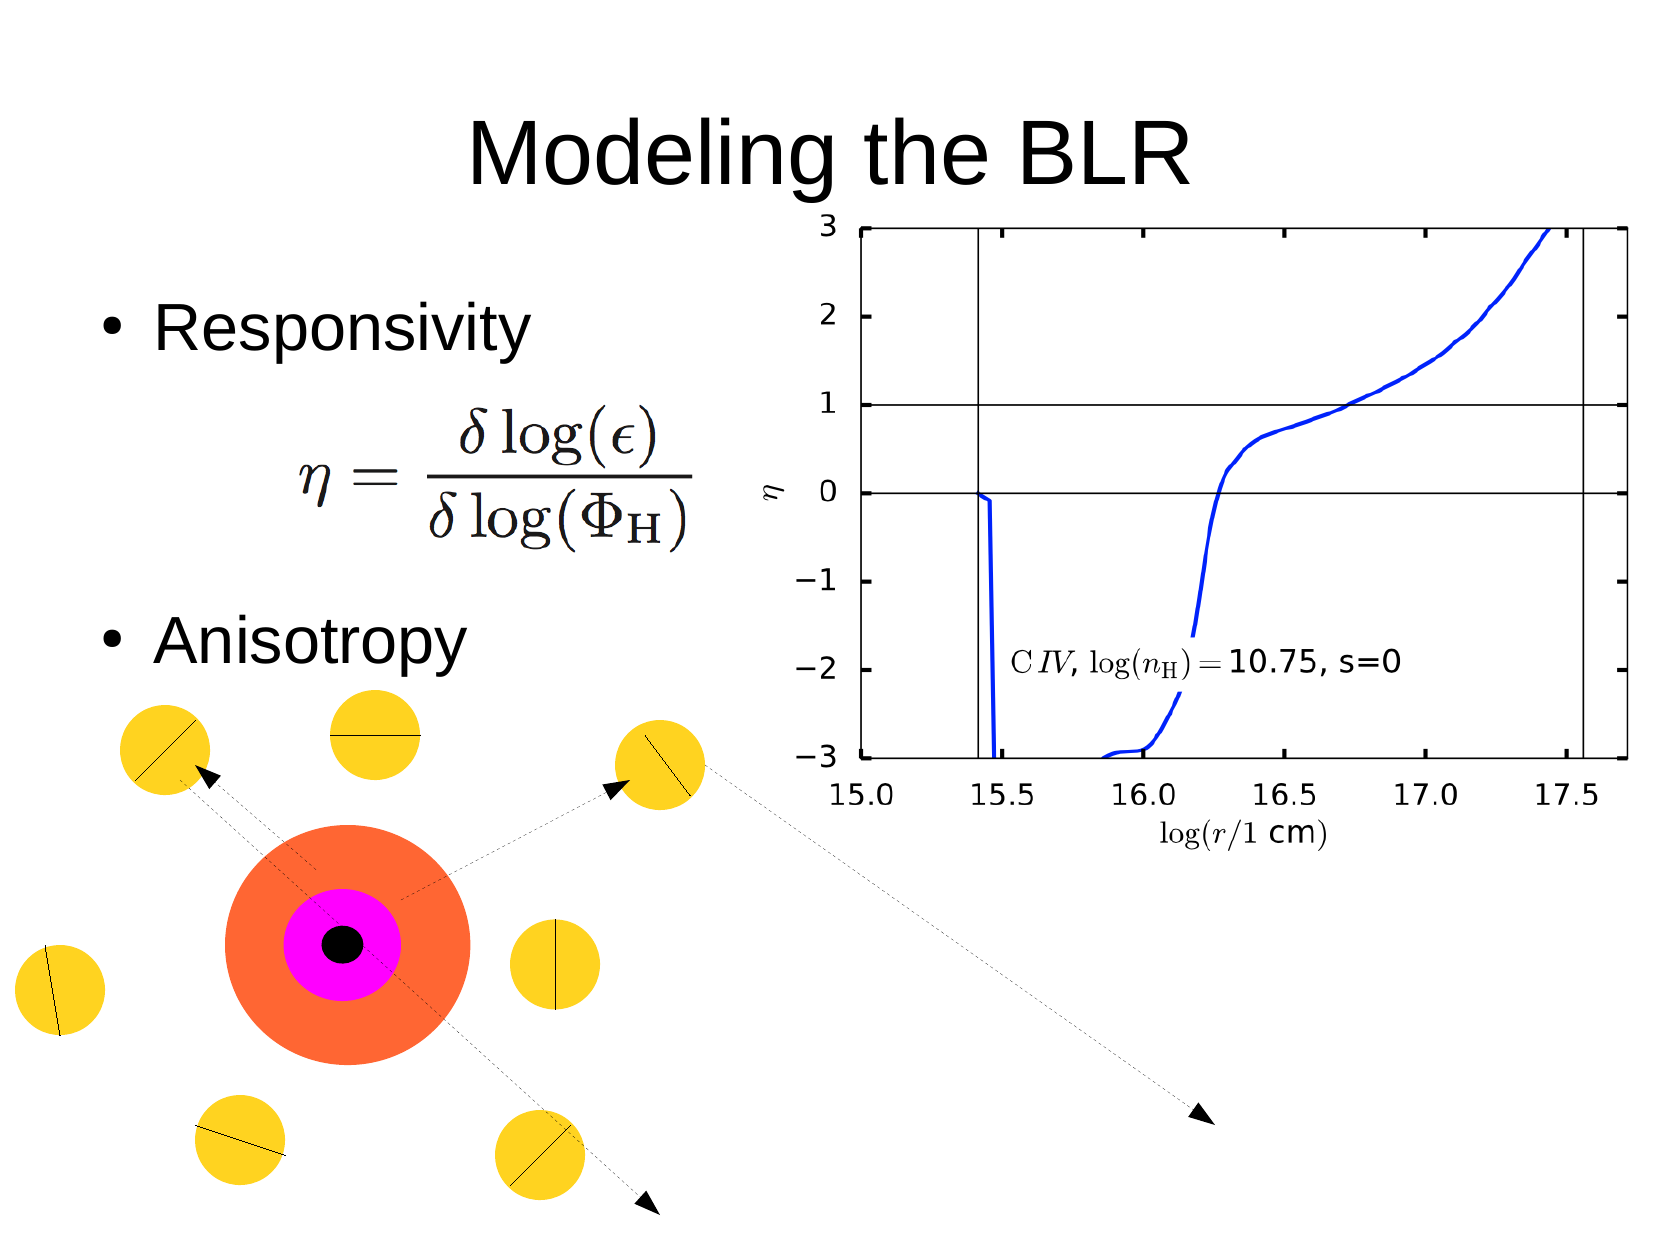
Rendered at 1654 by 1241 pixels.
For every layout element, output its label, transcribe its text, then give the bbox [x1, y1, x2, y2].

text_box [615, 720, 706, 811]
text_box [225, 825, 471, 1066]
text_box [15, 945, 106, 1036]
text_box [120, 705, 211, 796]
text_box [556, 919, 601, 1010]
text_box [330, 690, 421, 735]
picture [716, 179, 1654, 876]
list Responsivity Anisotropy [82, 290, 1571, 1010]
text_box [510, 919, 555, 1010]
text_box [195, 1095, 286, 1186]
text_box [495, 1110, 586, 1201]
text_box [330, 736, 421, 781]
title Modeling the BLR [86, 49, 1576, 257]
